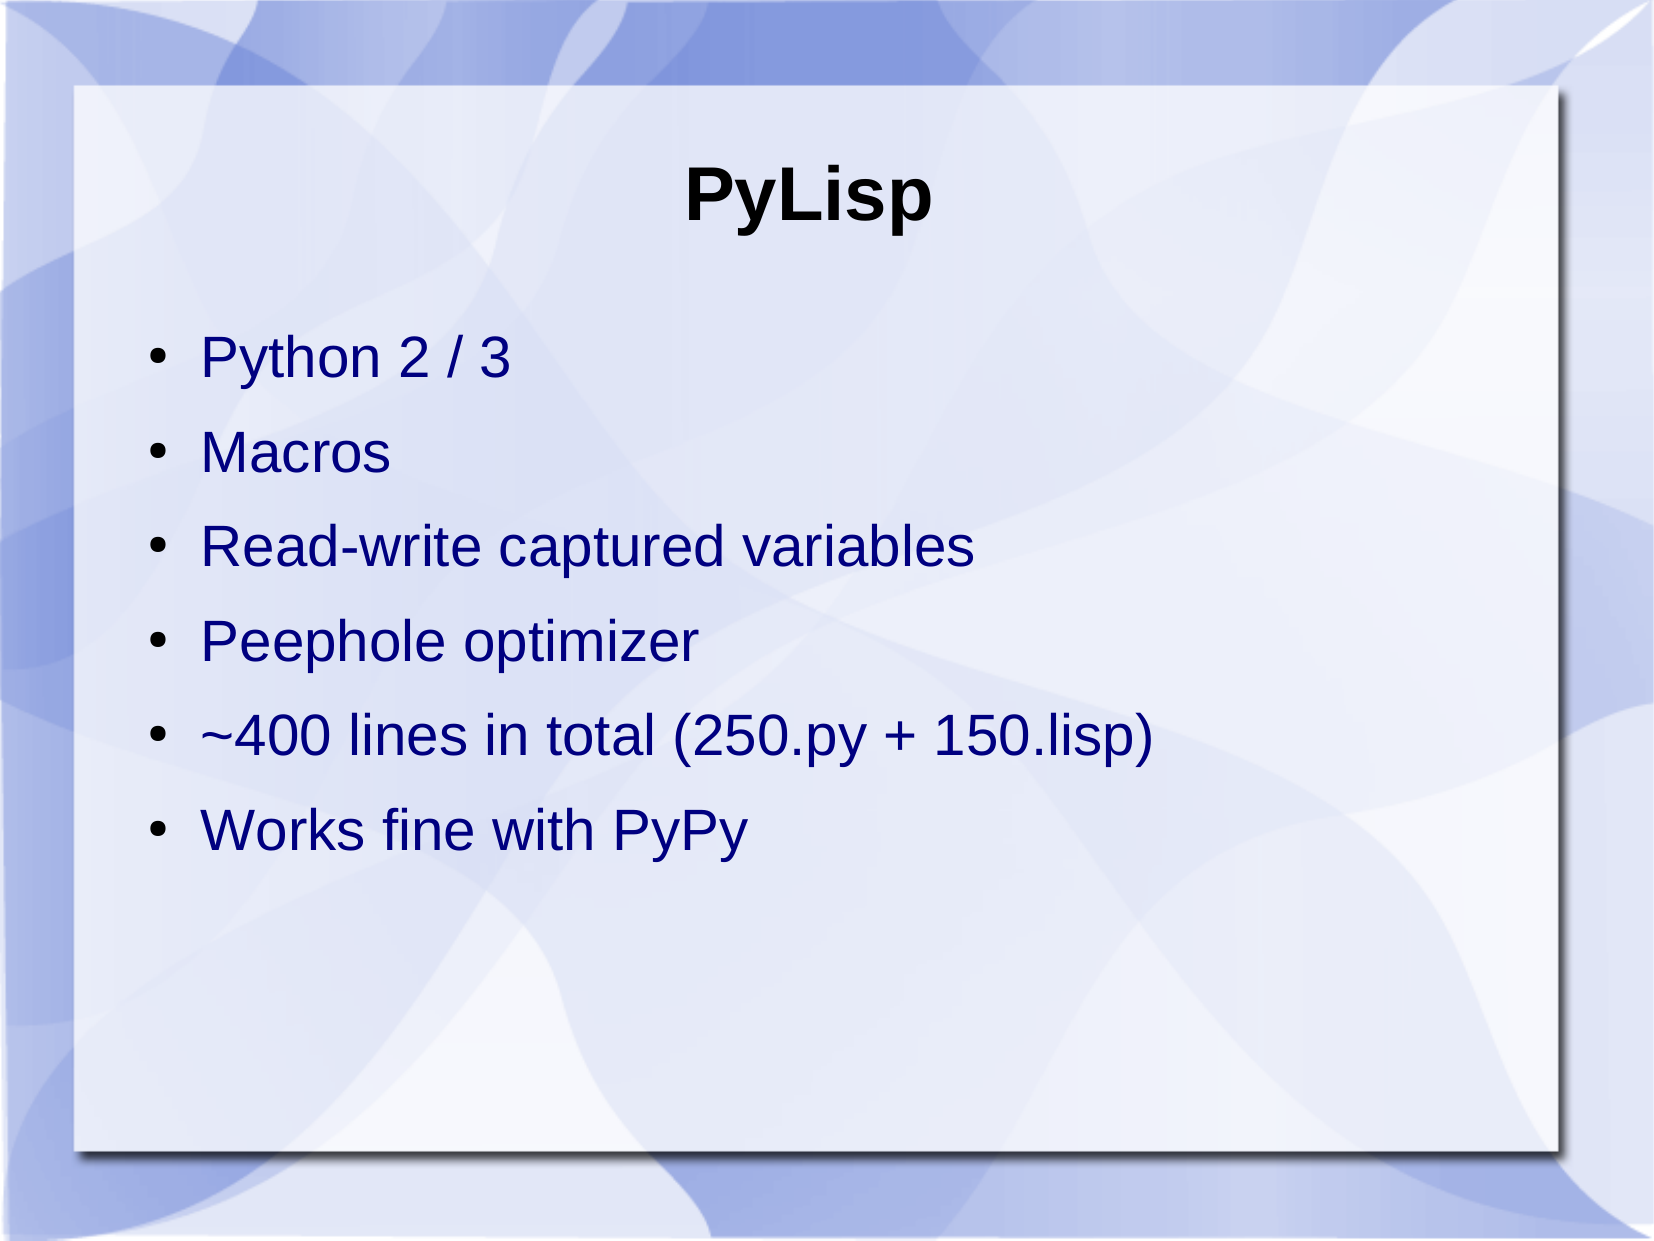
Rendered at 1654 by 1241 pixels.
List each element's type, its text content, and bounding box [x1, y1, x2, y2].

picture [0, 0, 1654, 1241]
title PyLisp [82, 90, 1536, 298]
list Python 2 / 3 Macros Read-write captured variables Peephole optimizer ~400 lines in total (250.py + 150.lisp) Works fine with PyPy [129, 324, 1489, 1045]
